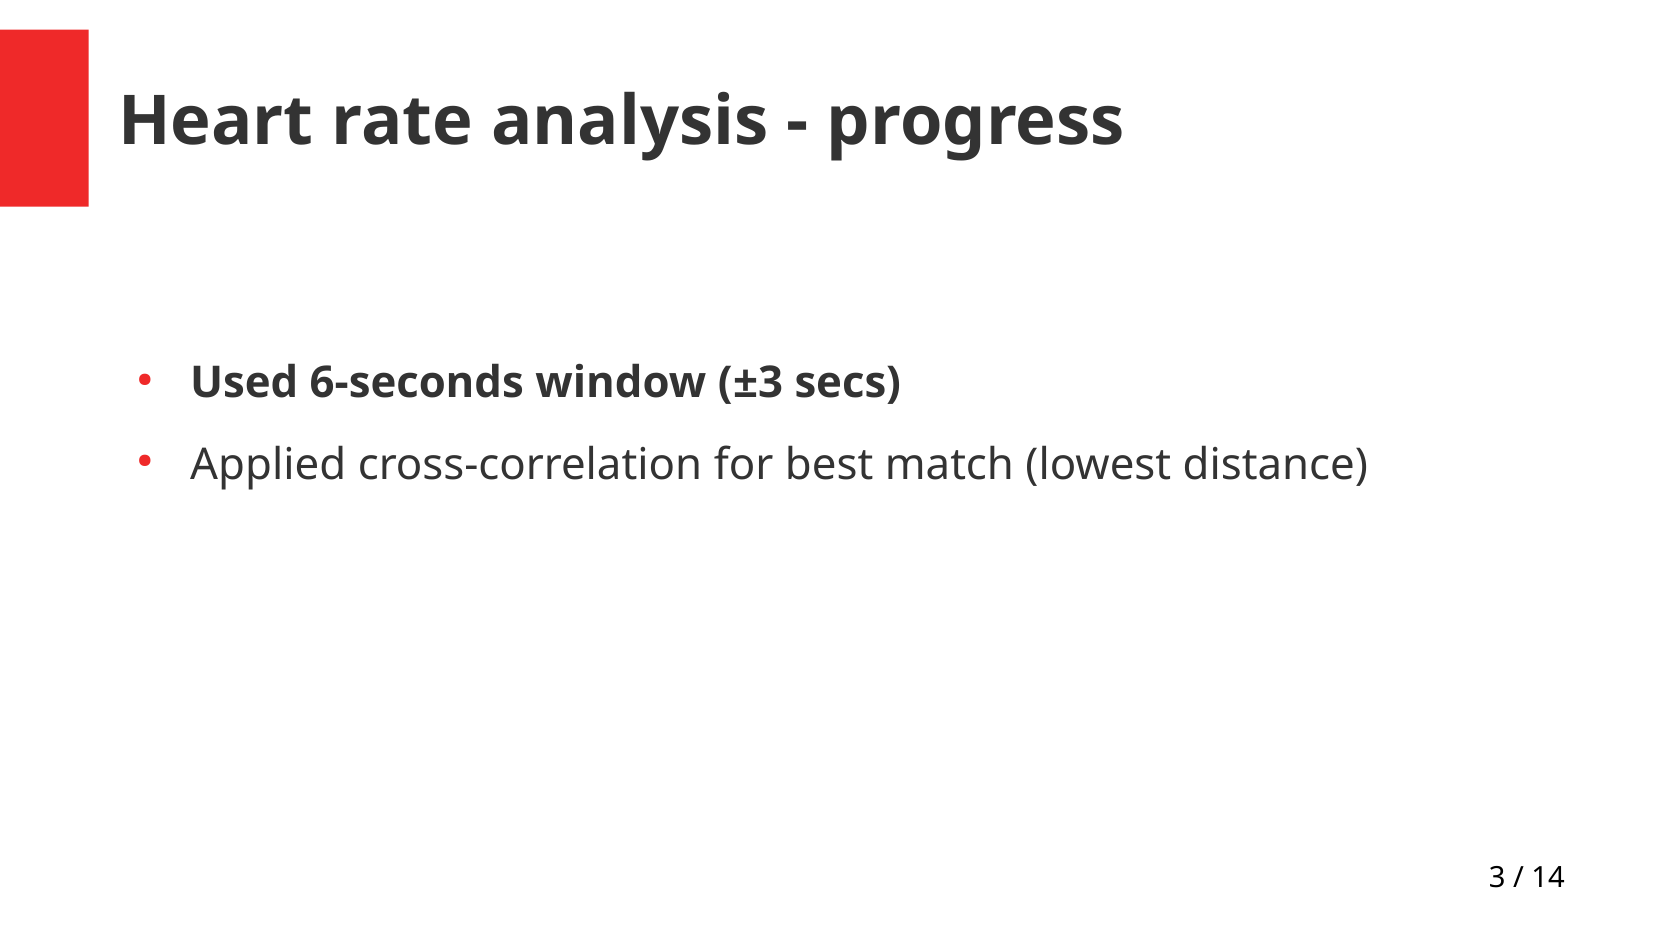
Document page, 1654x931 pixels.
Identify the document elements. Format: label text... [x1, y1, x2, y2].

list Used 6-seconds window (±3 secs) Applied cross-correlation for best match (lowest distance) [119, 187, 1596, 901]
title Heart rate analysis - progress [118, 29, 1595, 207]
